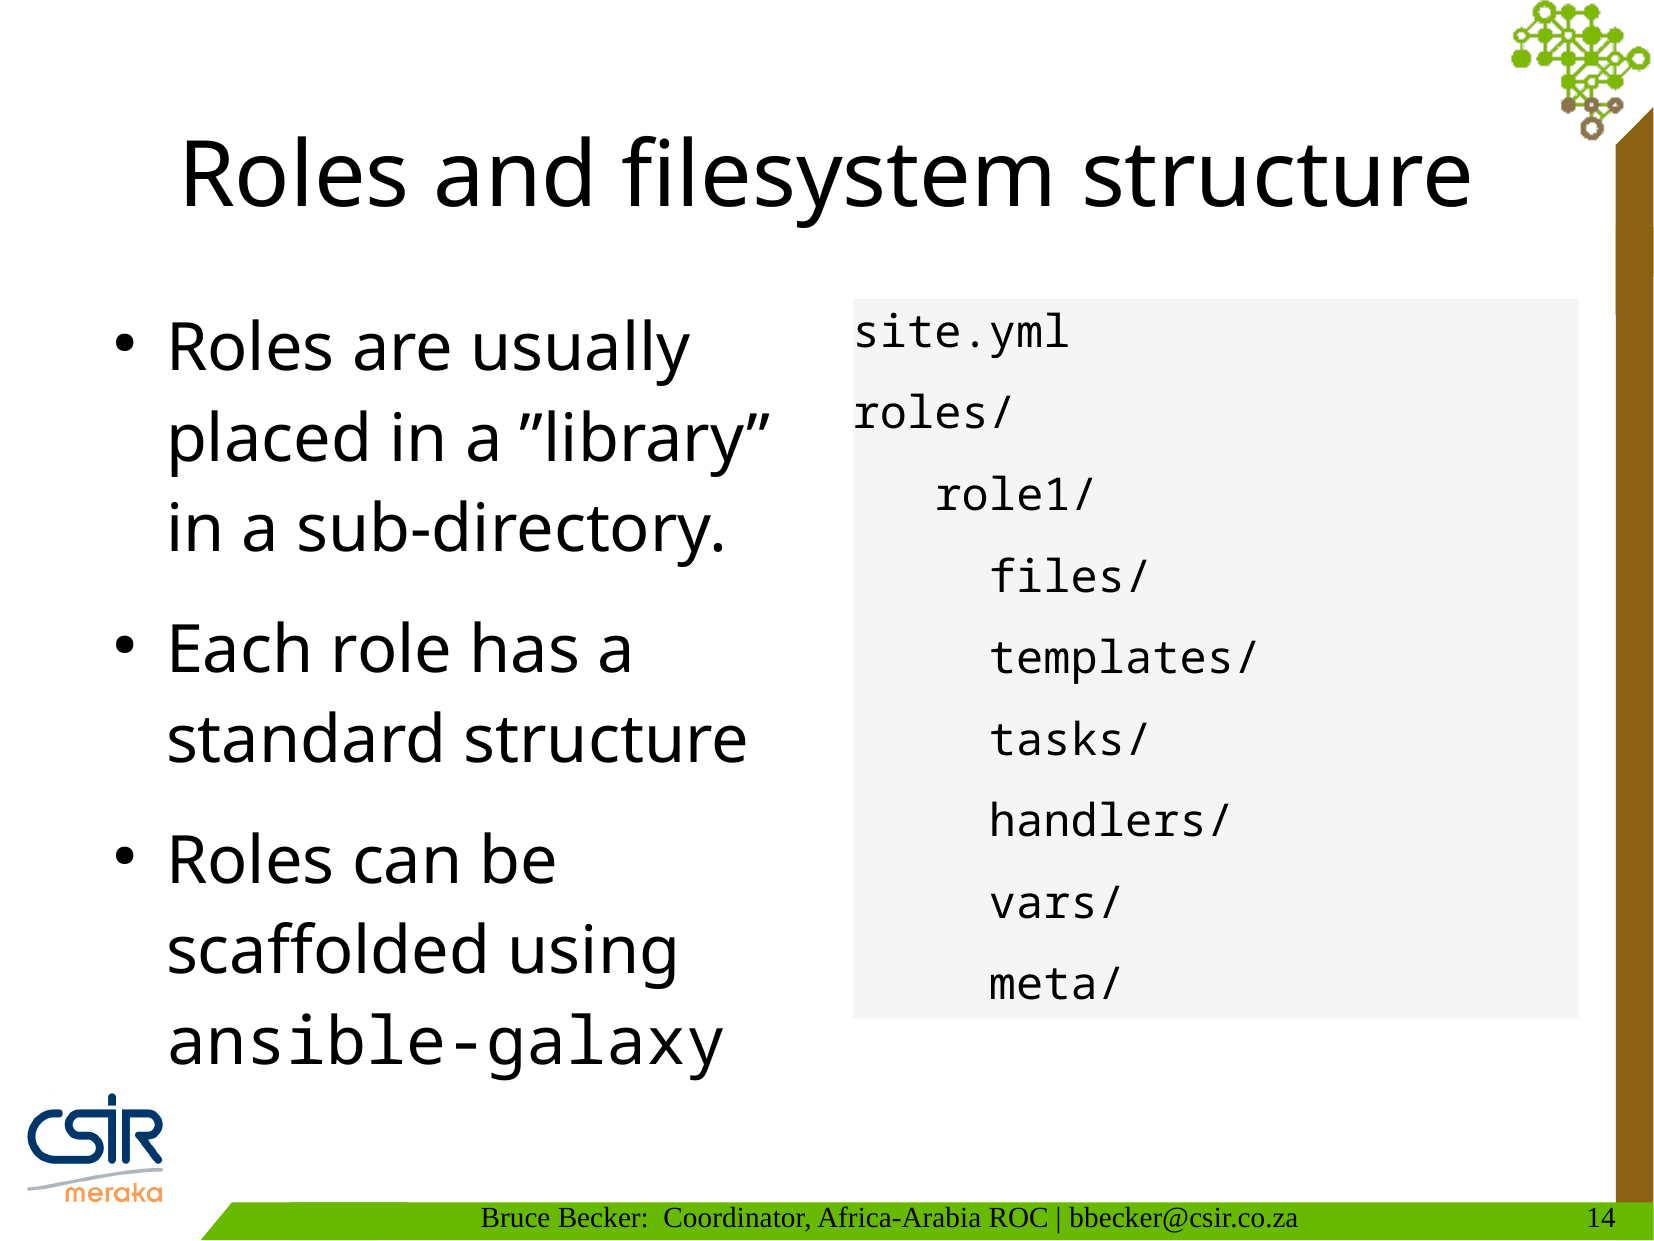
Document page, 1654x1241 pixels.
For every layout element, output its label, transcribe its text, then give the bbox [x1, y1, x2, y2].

picture [12, 1074, 178, 1225]
list Roles are usually placed in a ”library” in a sub-directory. Each role has a standard structure Roles can be scaffolded using ansible-galaxy [95, 299, 822, 1019]
list site.yml roles/ role1/ files/ templates/ tasks/ handlers/ vars/ meta/ [852, 299, 1579, 1019]
picture [1503, 0, 1654, 144]
title Roles and filesystem structure [82, 67, 1571, 275]
